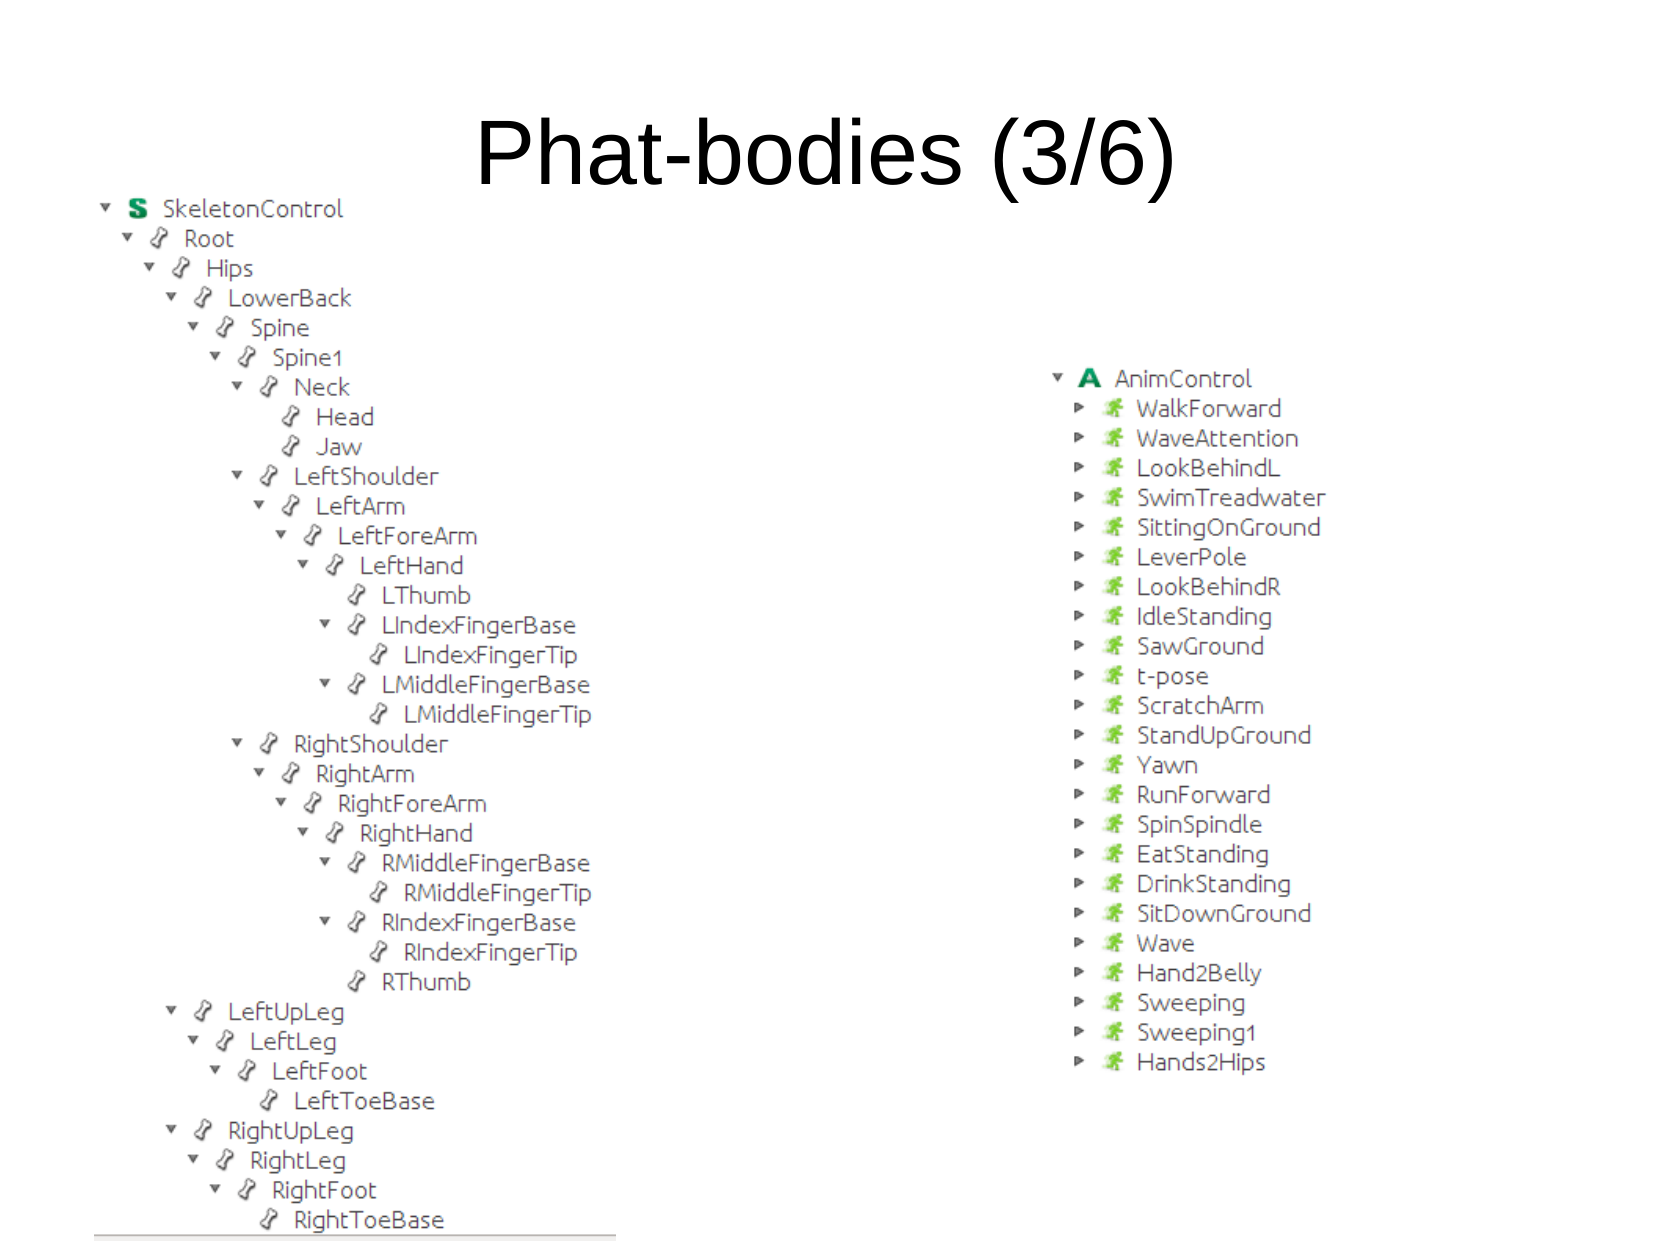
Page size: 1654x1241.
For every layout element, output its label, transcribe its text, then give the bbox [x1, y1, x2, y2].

picture [94, 194, 616, 1241]
picture [1040, 364, 1351, 1081]
title Phat-bodies (3/6) [82, 49, 1571, 257]
